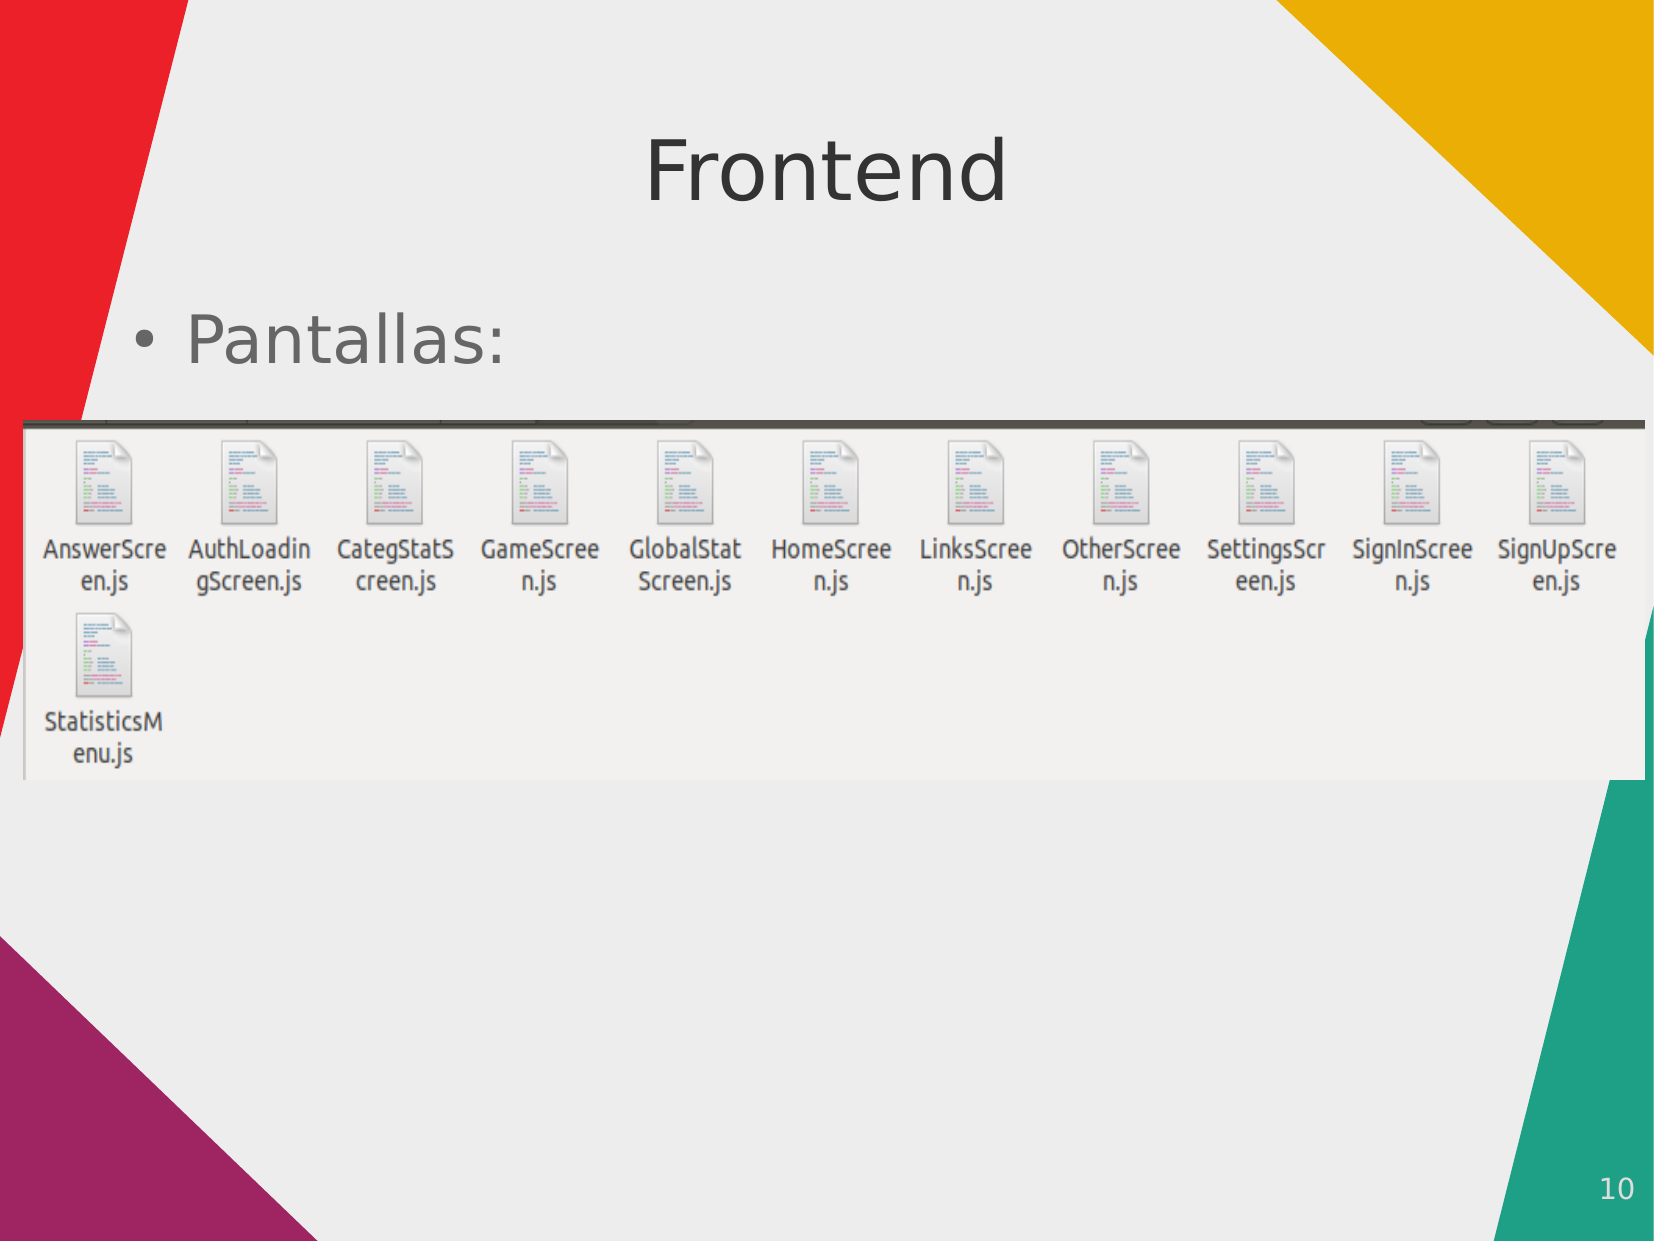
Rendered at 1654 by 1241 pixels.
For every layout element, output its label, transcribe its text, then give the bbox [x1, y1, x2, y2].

title Frontend [114, 73, 1539, 271]
picture [23, 420, 1645, 780]
list Pantallas: [114, 302, 1539, 420]
